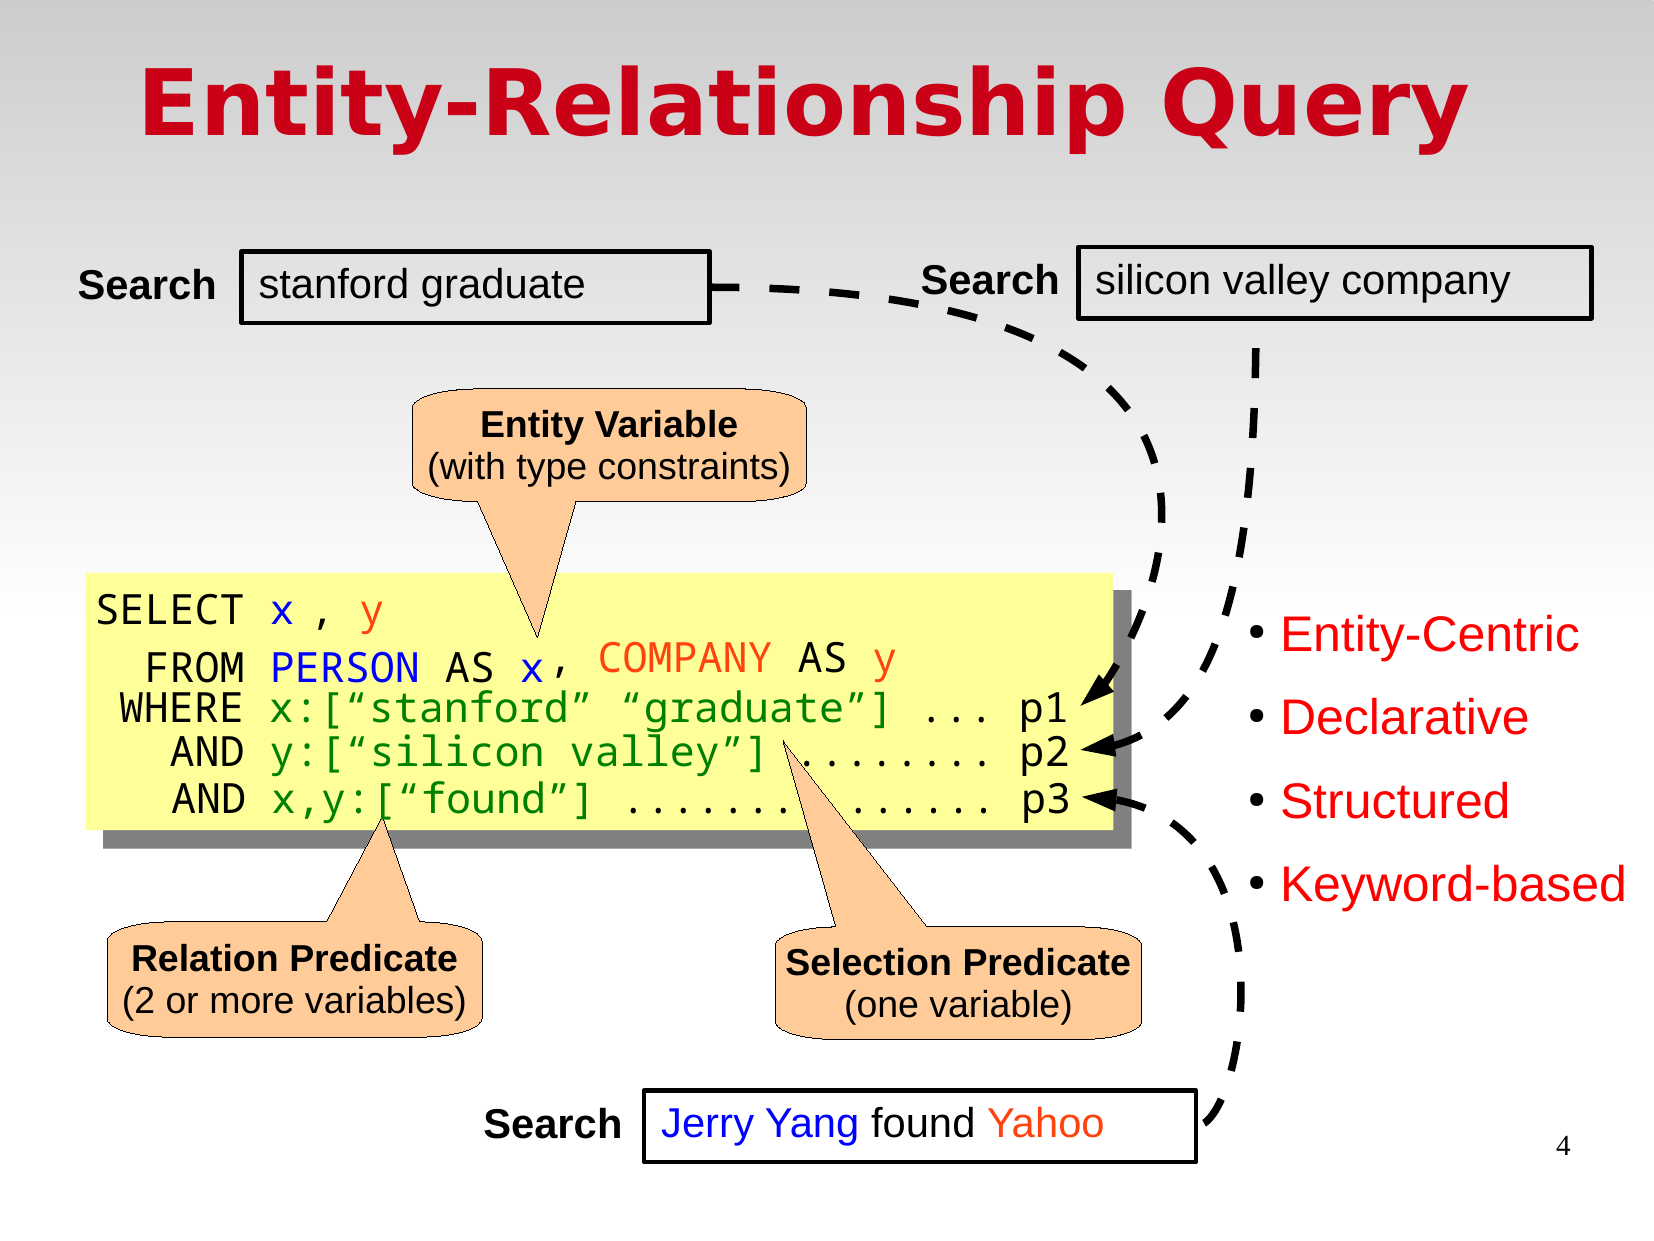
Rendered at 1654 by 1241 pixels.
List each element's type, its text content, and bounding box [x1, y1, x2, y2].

text_box SELECT x FROM PERSON AS x [79, 572, 931, 685]
text_box Selection Predicate (one variable) [775, 778, 1142, 1040]
text_box AND x,y:[“found”] ............... p3 [156, 778, 806, 825]
text_box WHERE x:[“stanford” “graduate”] ... p1 [104, 669, 1081, 734]
text_box Jerry Yang found Yahoo [644, 1090, 1196, 1162]
text_box Entity Variable (with type constraints) [412, 388, 807, 572]
text_box Relation Predicate (2 or more variables) [107, 825, 483, 1038]
text_box [931, 572, 1114, 703]
text_box [386, 825, 808, 831]
text_box AND x,y:[“found”] ............... p3 [813, 760, 1082, 825]
text_box , COMPANY AS y [532, 620, 916, 684]
text_box [1081, 693, 1114, 749]
text_box Search [483, 1092, 660, 1155]
text_box Search [77, 254, 254, 316]
text_box silicon valley company [1078, 246, 1592, 319]
text_box [1109, 678, 1114, 690]
text_box [1081, 751, 1114, 796]
text_box stanford graduate [241, 251, 710, 323]
text_box Entity-Centric Declarative Structured Keyword-based [1233, 570, 1654, 892]
text_box Search [920, 249, 1097, 312]
text_box , y [294, 572, 400, 637]
text_box [850, 798, 1114, 831]
text_box AND y:[“silicon valley”] ........ p2 [154, 713, 1081, 778]
title Entity-Relationship Query [76, 7, 1565, 200]
text_box [85, 685, 377, 831]
